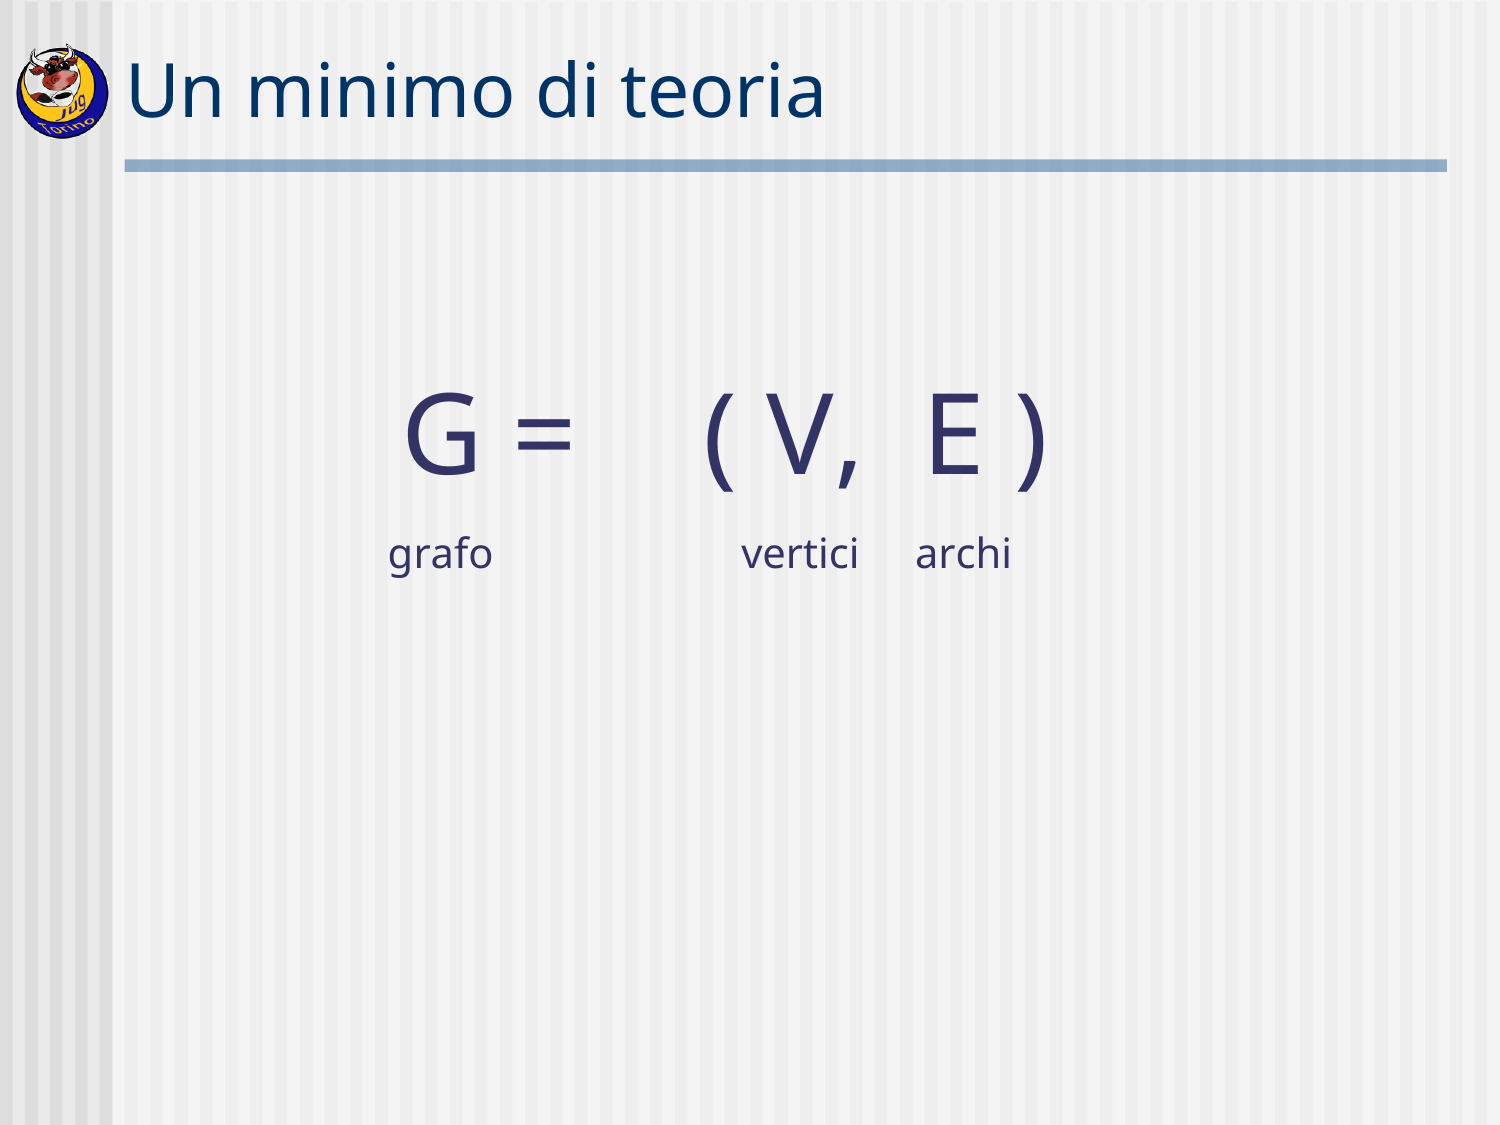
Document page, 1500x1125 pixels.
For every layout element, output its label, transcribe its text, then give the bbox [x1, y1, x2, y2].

list E ) archi [850, 354, 1120, 581]
list G = grafo [354, 354, 624, 581]
title Un minimo di teoria [124, 50, 1482, 138]
picture [5, 36, 119, 149]
list ( V, vertici [649, 354, 850, 581]
